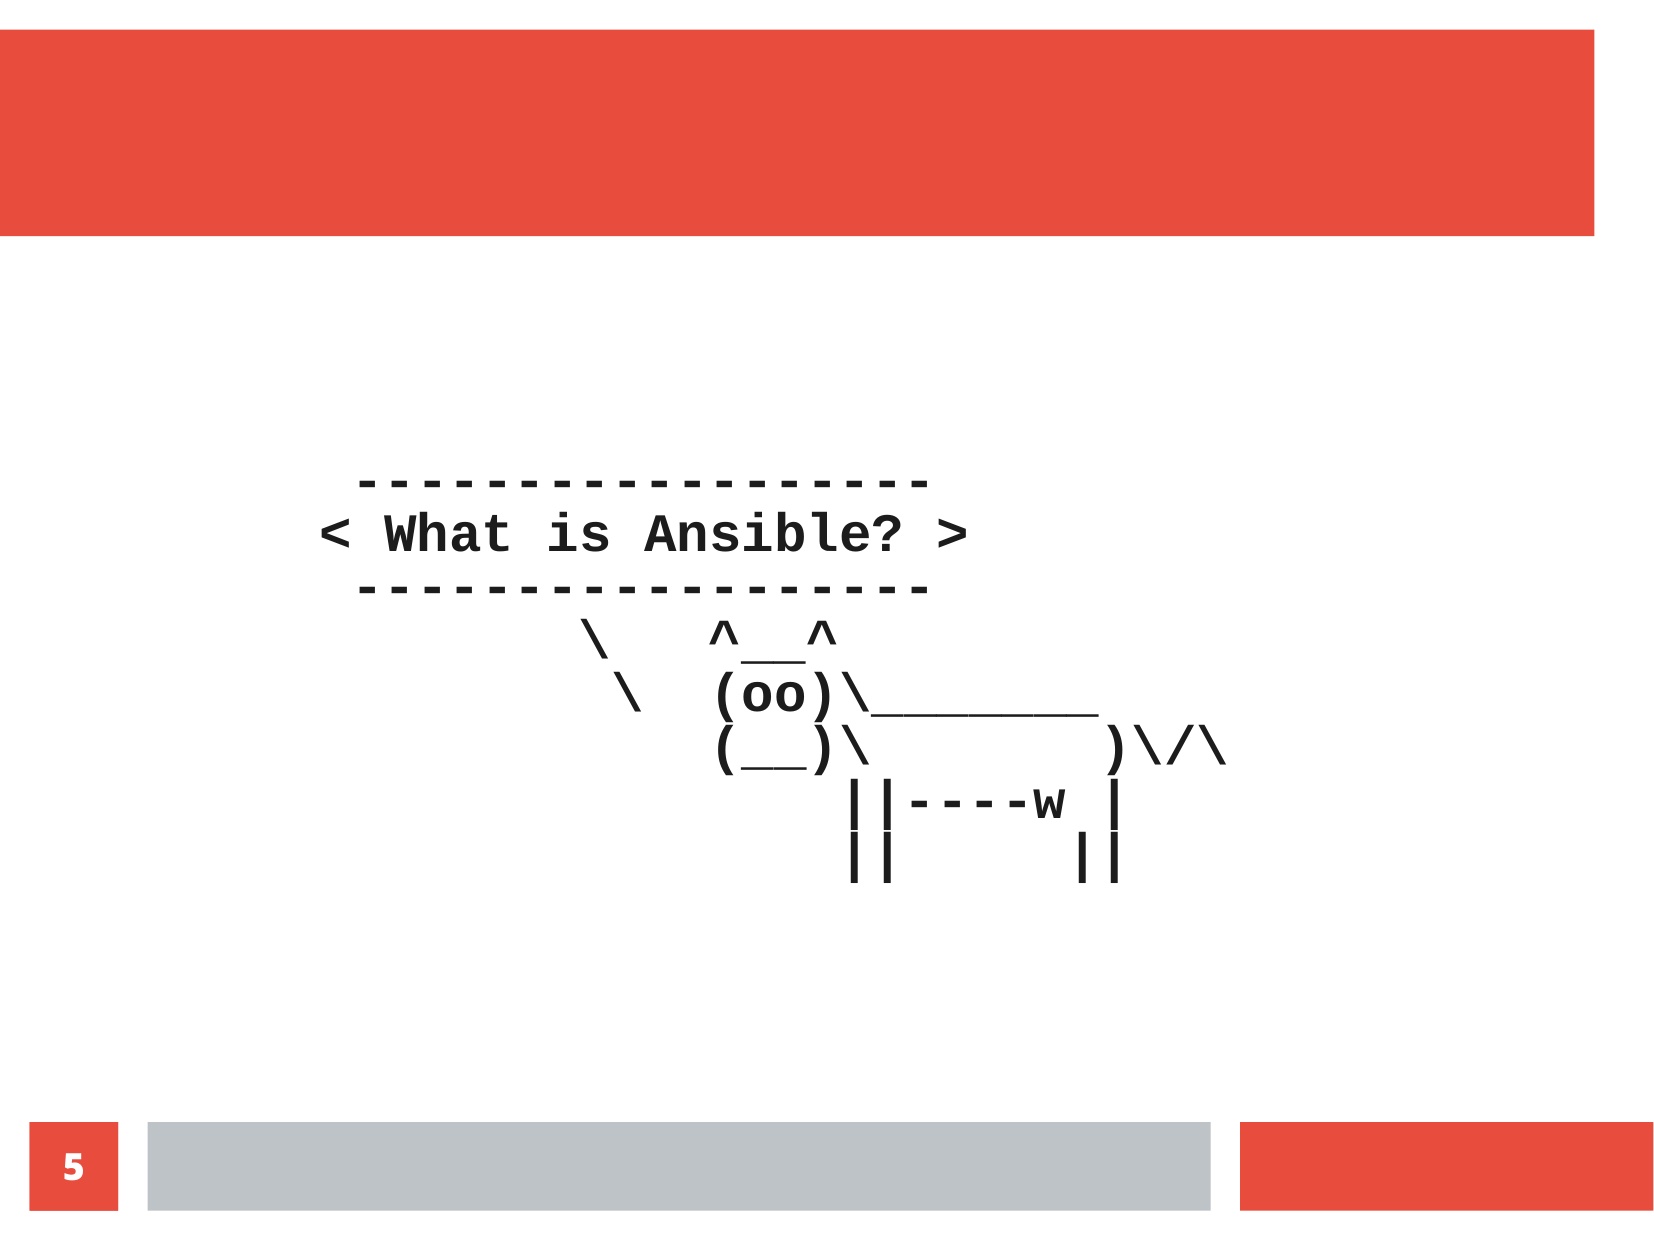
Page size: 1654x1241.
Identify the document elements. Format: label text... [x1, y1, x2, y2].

list ------------------ < What is Ansible? > ------------------ \ ^__^ \ (oo)\_______ (__)\ )\/\ ||----w | || || [59, 324, 1565, 1093]
